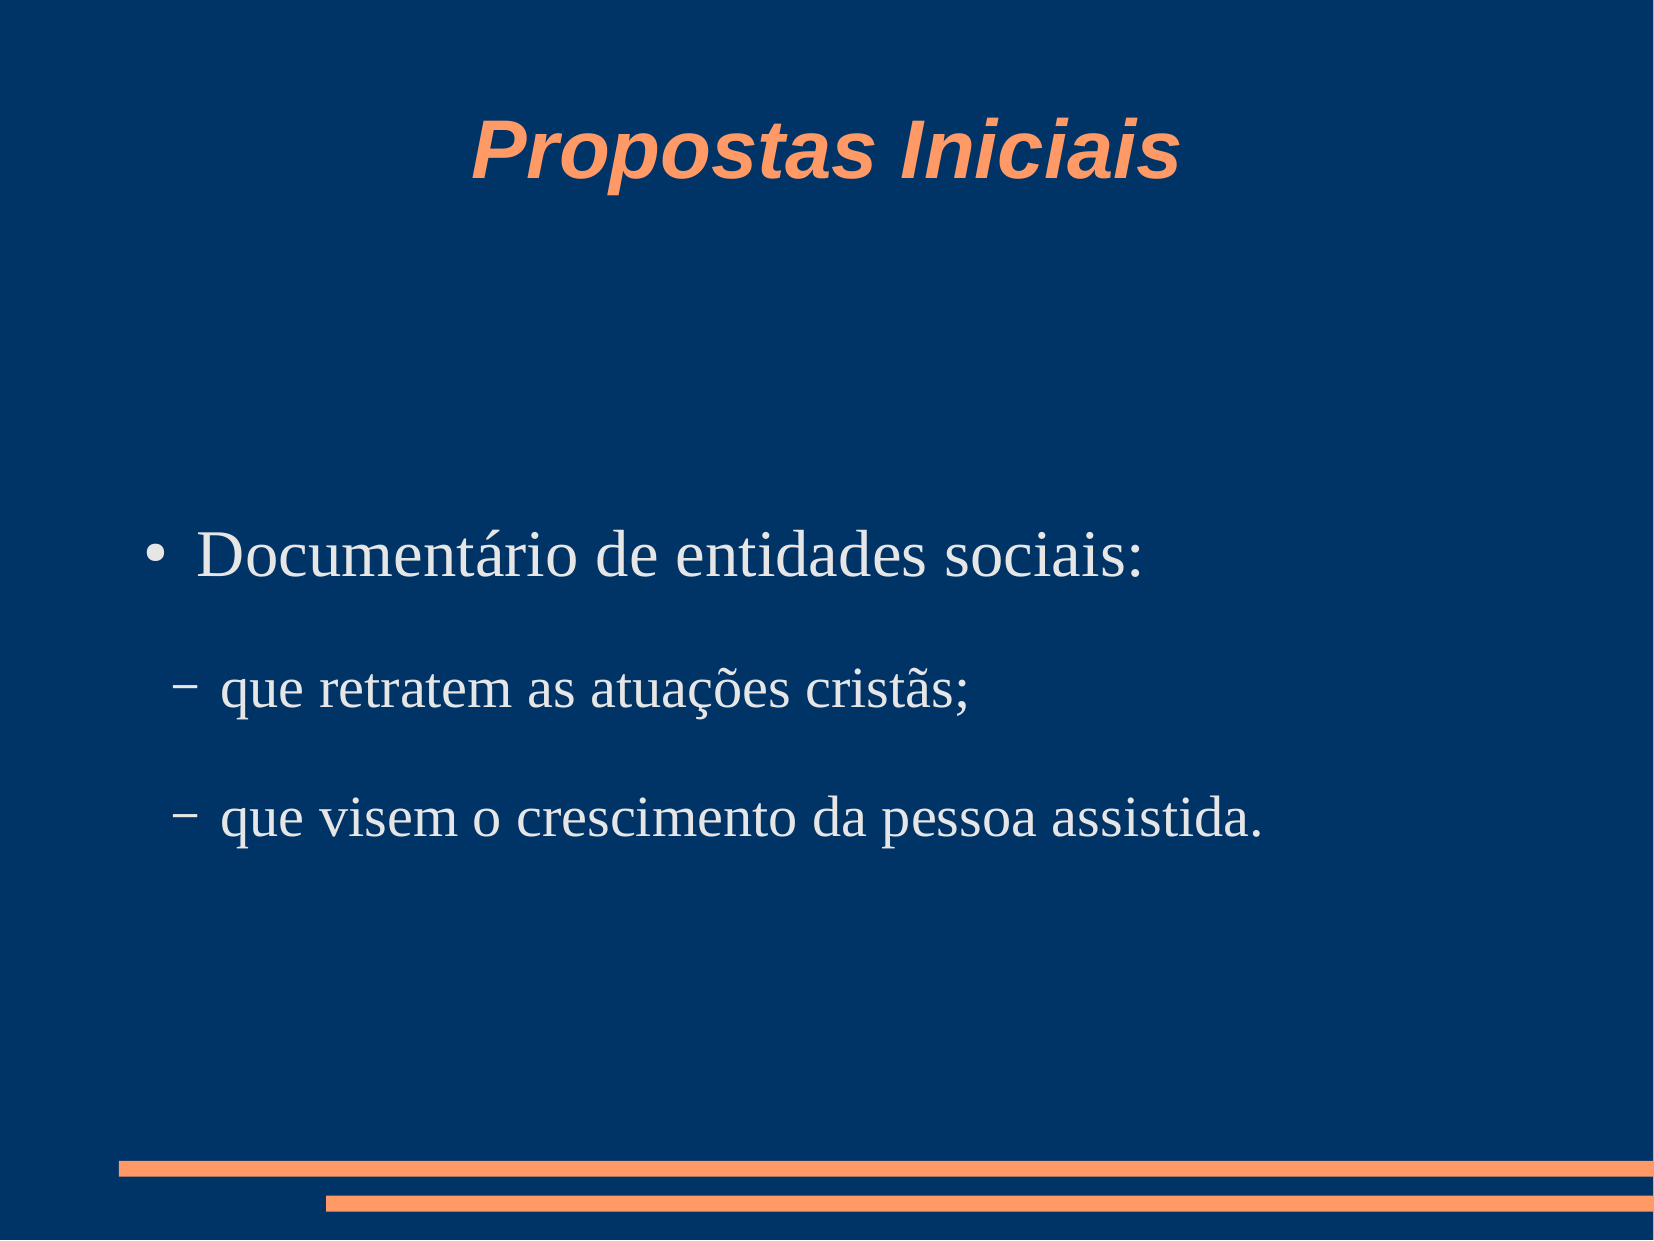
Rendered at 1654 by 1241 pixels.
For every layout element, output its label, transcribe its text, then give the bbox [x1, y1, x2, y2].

title Propostas Iniciais [121, 46, 1534, 254]
list Documentário de entidades sociais: que retratem as atuações cristãs; que visem o crescimento da pessoa assistida. [125, 442, 1565, 1241]
